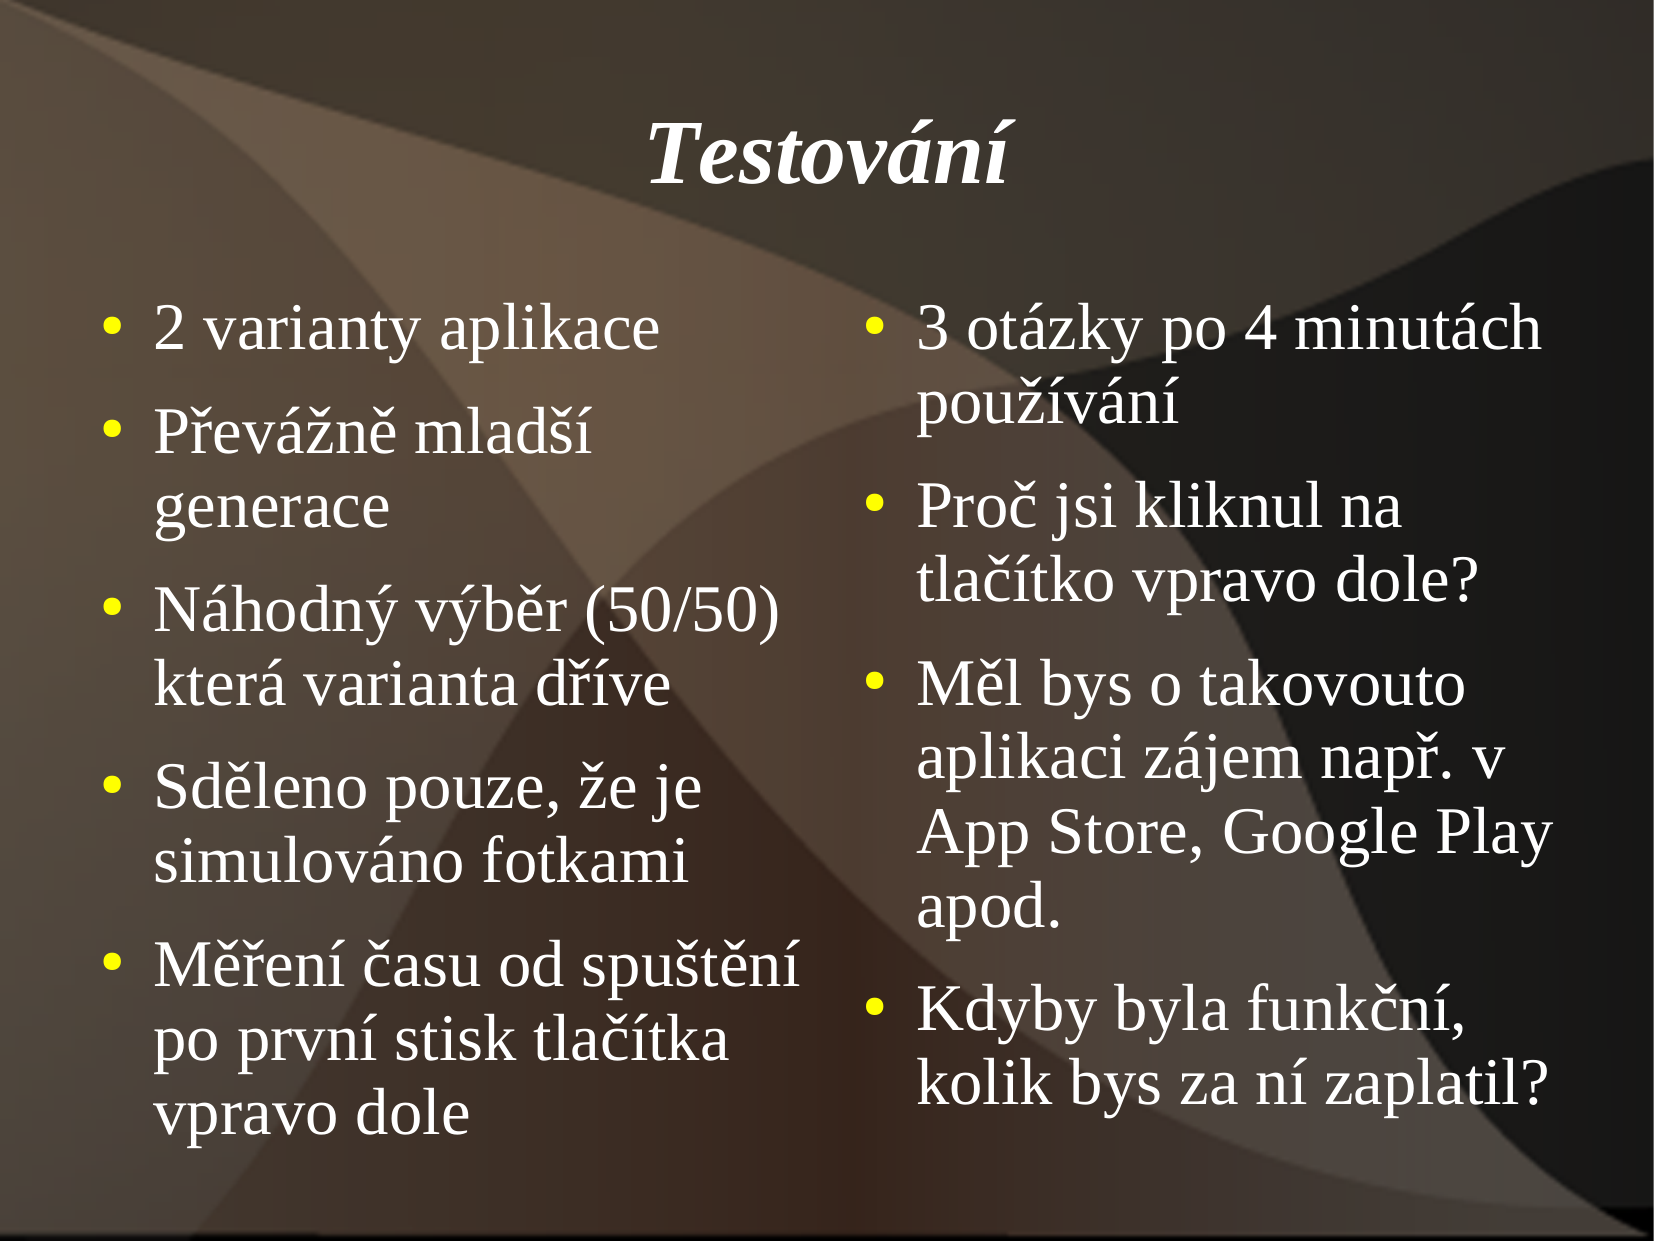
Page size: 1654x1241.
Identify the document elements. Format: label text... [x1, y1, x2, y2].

list 2 varianty aplikace Převážně mladší generace Náhodný výběr (50/50) která varianta dříve Sděleno pouze, že je simulováno fotkami Měření času od spuštění po první stisk tlačítka vpravo dole [82, 290, 809, 1149]
title Testování [82, 49, 1571, 257]
list 3 otázky po 4 minutách používání Proč jsi kliknul na tlačítko vpravo dole? Měl bys o takovouto aplikaci zájem např. v App Store, Google Play apod. Kdyby byla funkční, kolik bys za ní zaplatil? [845, 290, 1572, 1120]
picture [0, 0, 1654, 1241]
